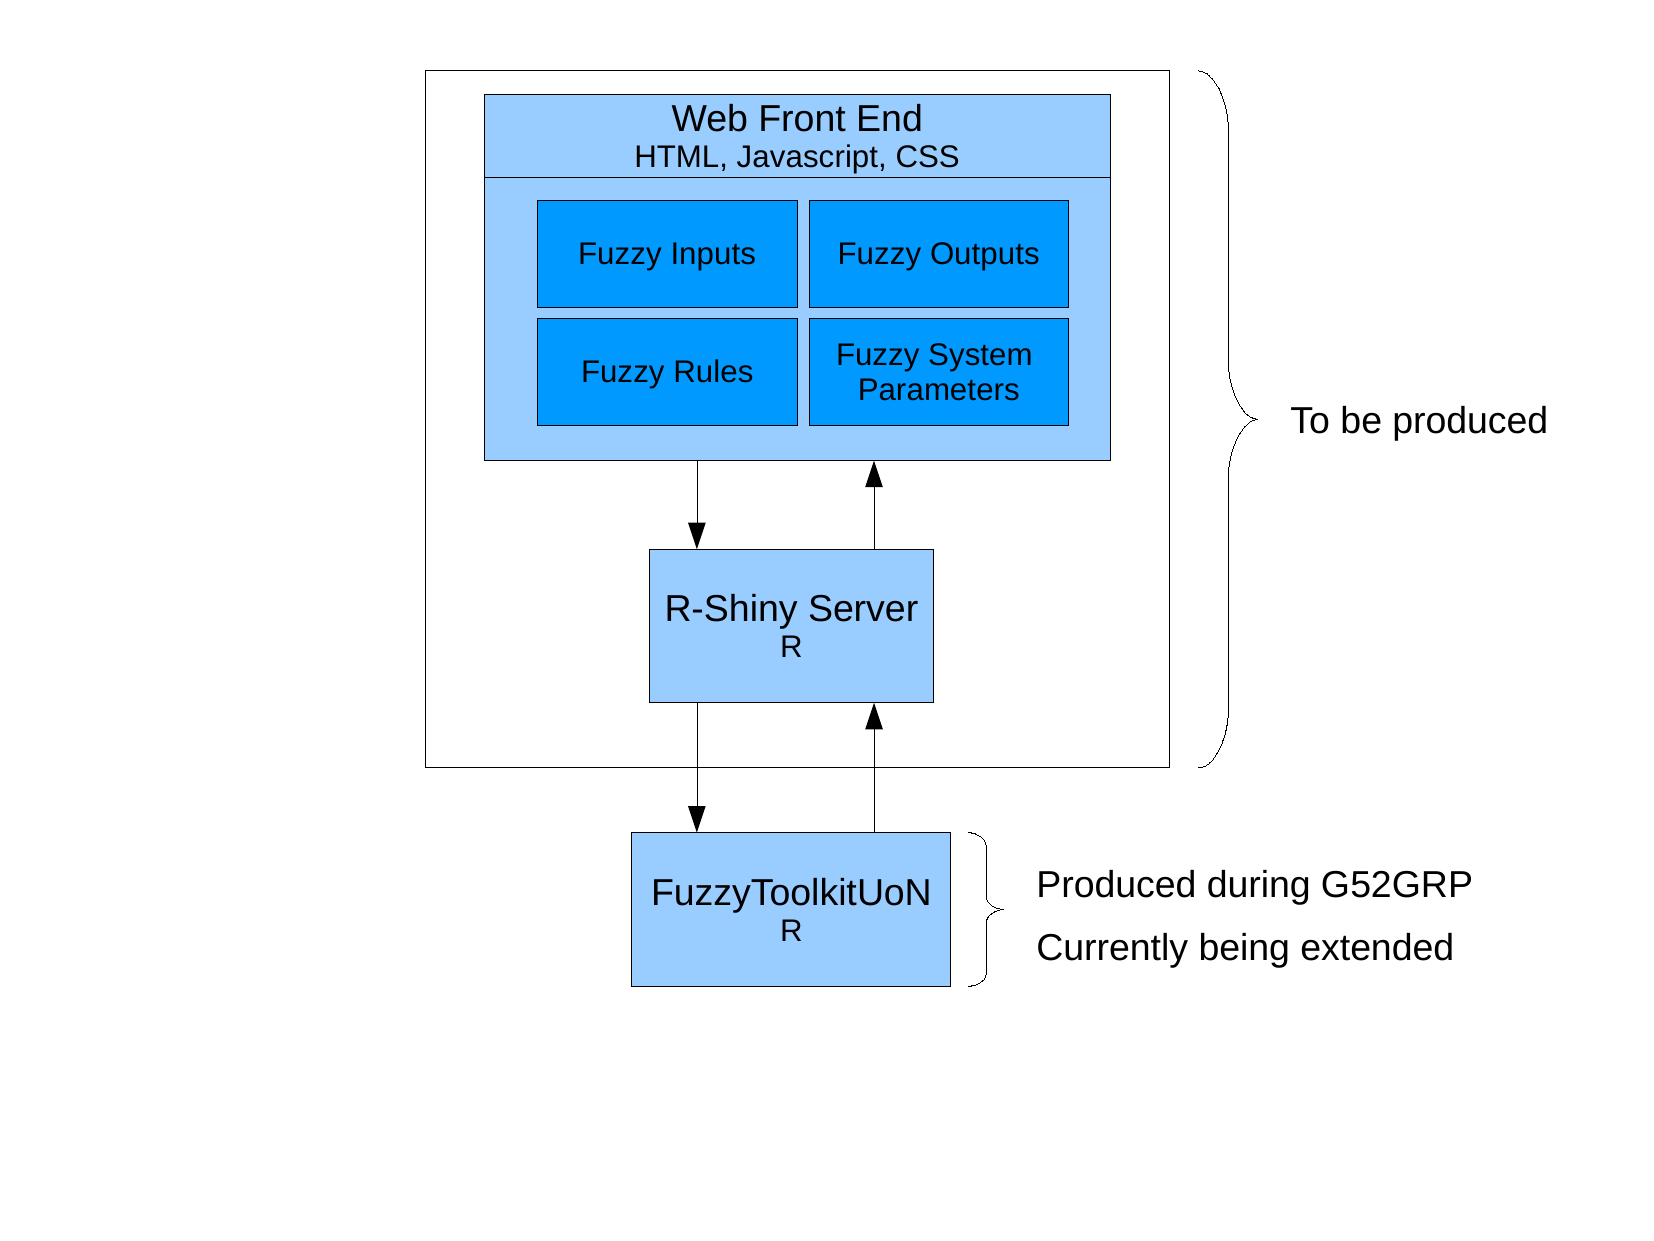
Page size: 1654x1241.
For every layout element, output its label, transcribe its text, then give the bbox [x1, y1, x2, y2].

text_box Fuzzy Rules [537, 318, 798, 426]
text_box Fuzzy Inputs [537, 200, 798, 308]
text_box Web Front End HTML, Javascript, CSS [484, 94, 1111, 178]
text_box R-Shiny Server R [649, 549, 934, 703]
text_box FuzzyToolkitUoN R [631, 832, 951, 987]
text_box [698, 703, 874, 768]
text_box Produced during G52GRP [1021, 856, 1524, 914]
text_box [698, 461, 874, 549]
text_box Currently being extended [1021, 919, 1524, 976]
text_box Fuzzy Outputs [809, 200, 1069, 308]
text_box Fuzzy System Parameters [809, 318, 1069, 426]
text_box [425, 70, 1170, 768]
text_box To be produced [1275, 392, 1654, 449]
